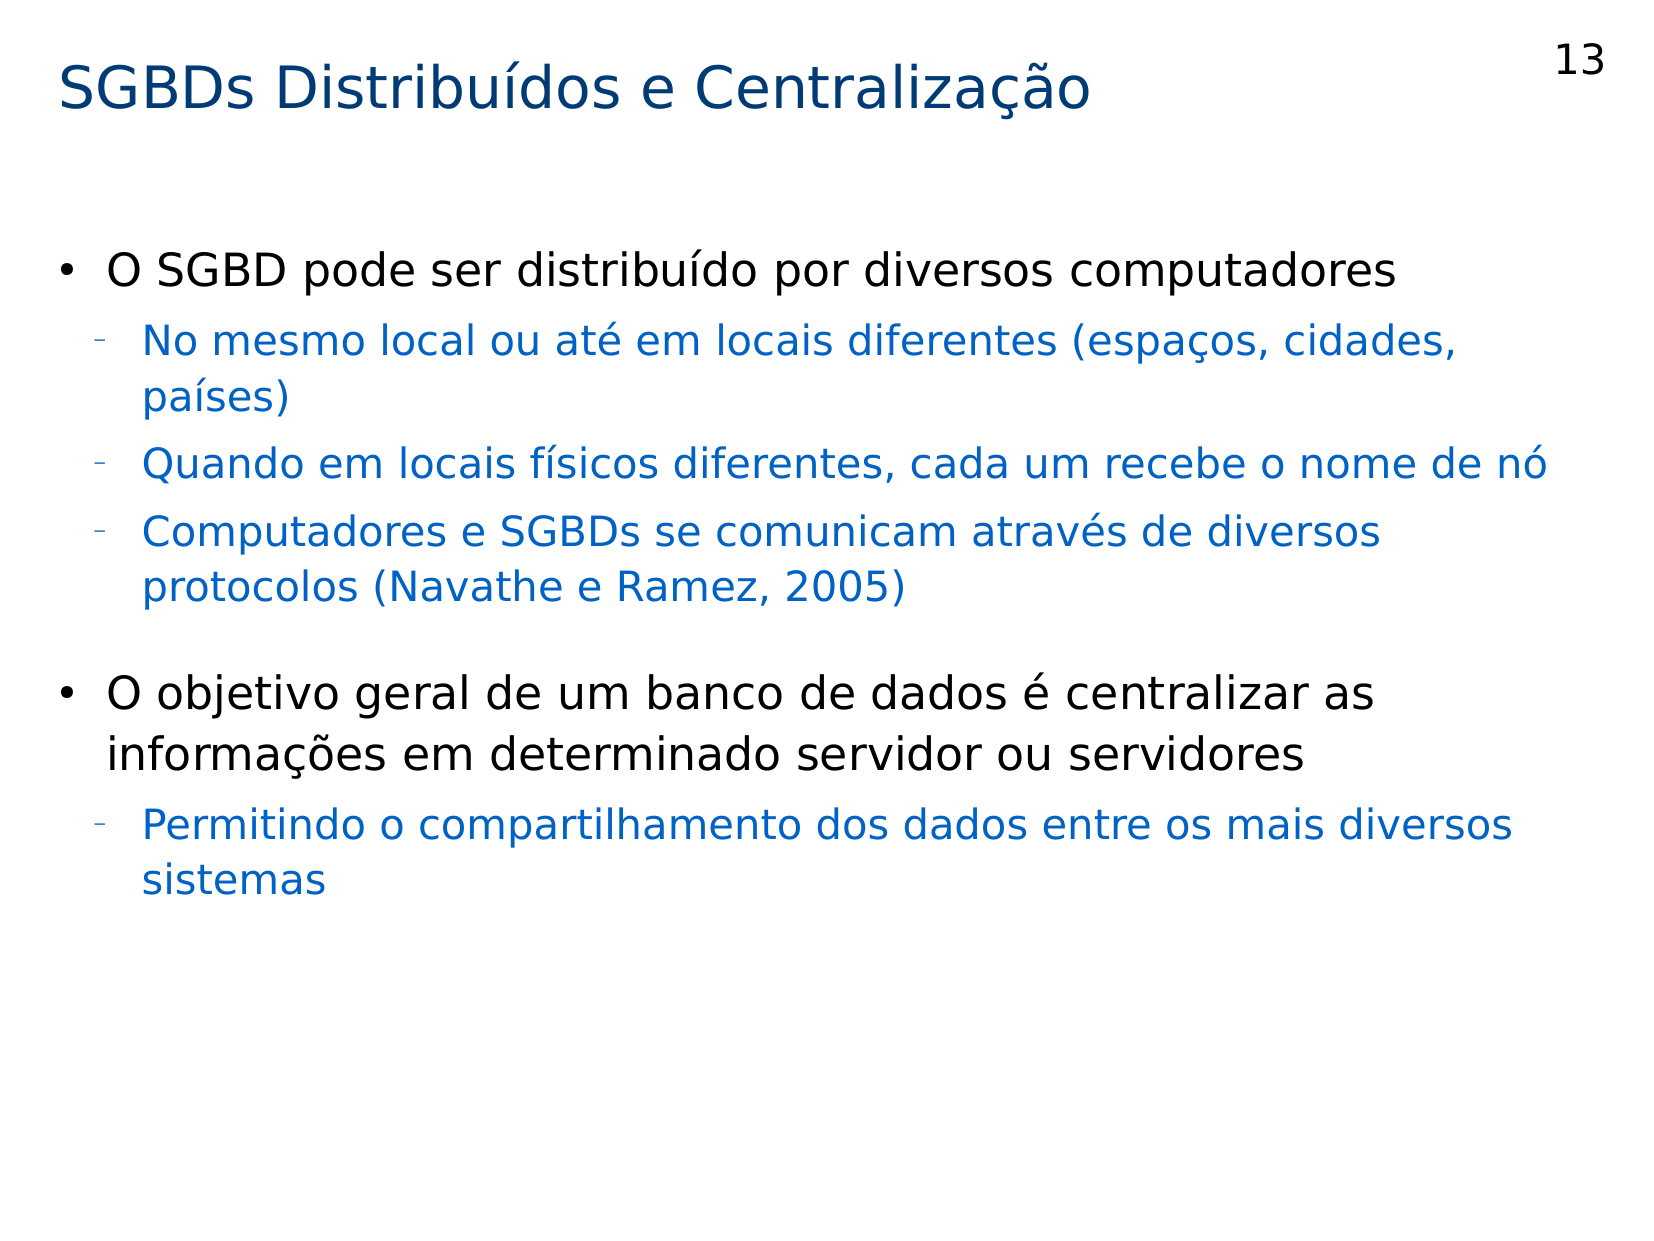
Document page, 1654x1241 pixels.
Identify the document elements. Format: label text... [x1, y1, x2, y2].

title SGBDs Distribuídos e Centralização [59, 29, 1506, 148]
list O SGBD pode ser distribuído por diversos computadores No mesmo local ou até em locais diferentes (espaços, cidades, países) Quando em locais físicos diferentes, cada um recebe o nome de nó Computadores e SGBDs se comunicam através de diversos protocolos (Navathe e Ramez, 2005) O objetivo geral de um banco de dados é centralizar as informações em determinado servidor ou servidores Permitindo o compartilhamento dos dados entre os mais diversos sistemas [59, 236, 1595, 1211]
